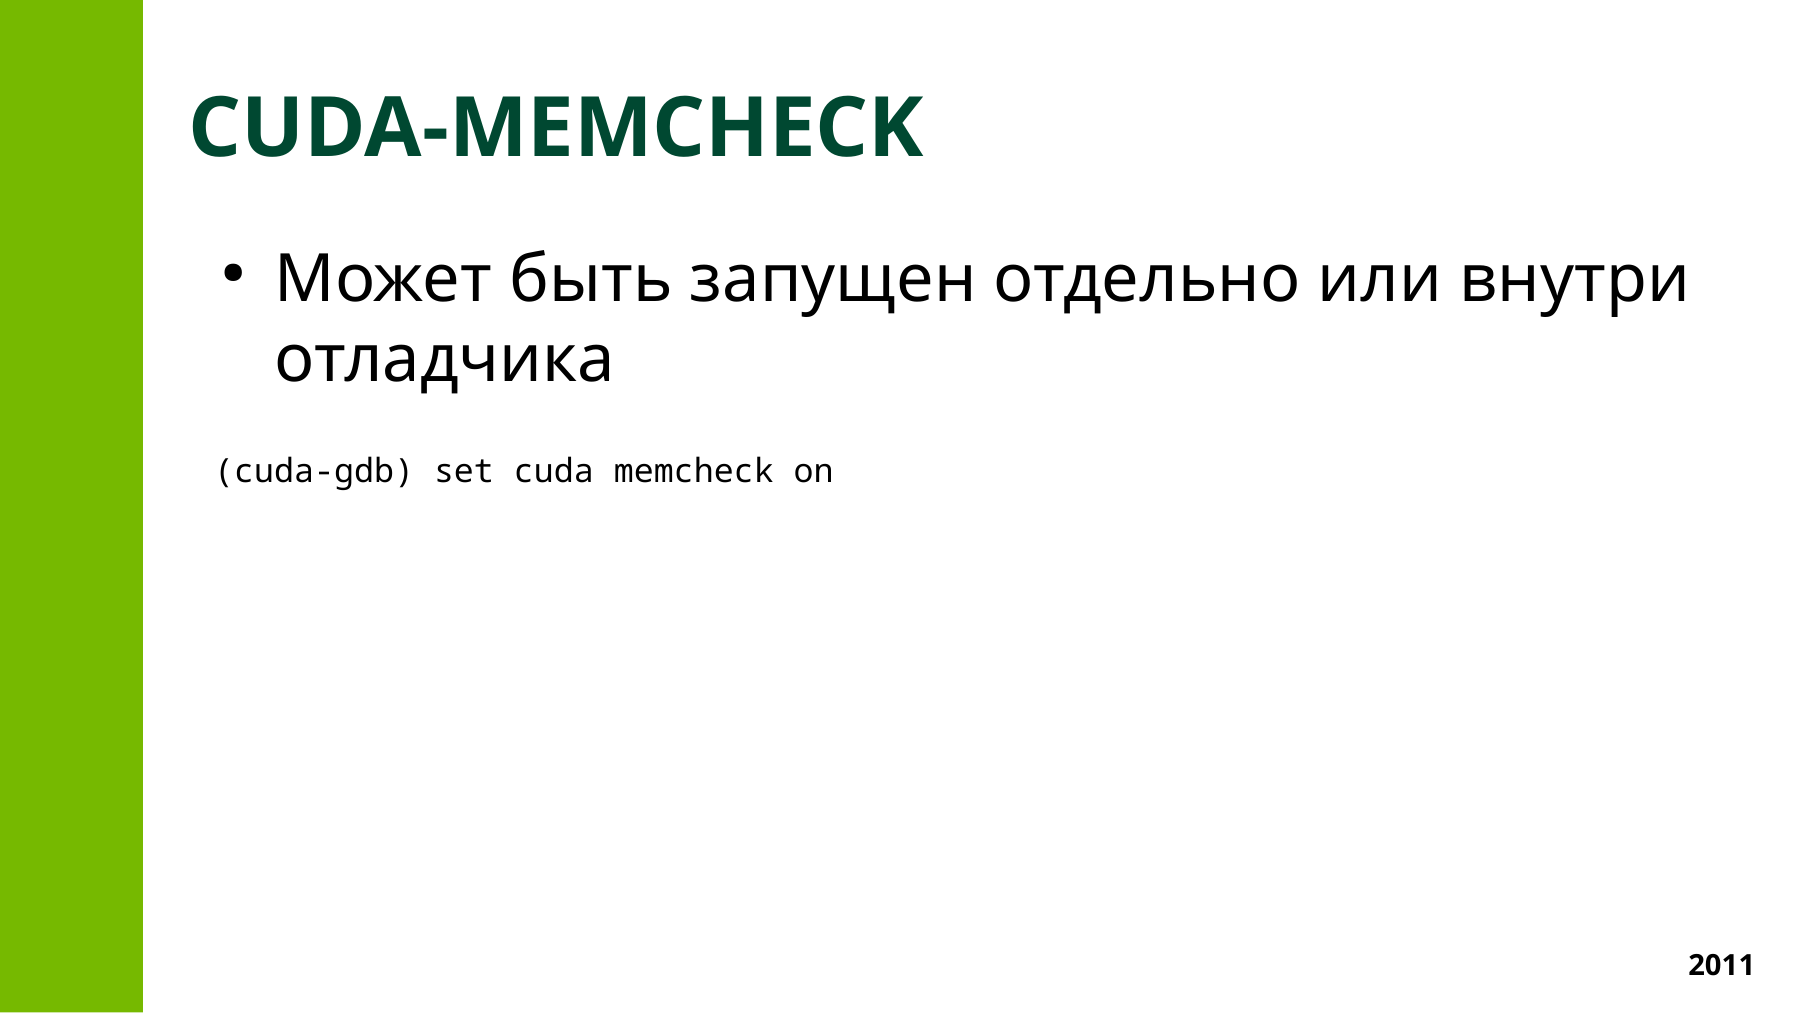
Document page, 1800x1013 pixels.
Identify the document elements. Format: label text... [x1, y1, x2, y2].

list Может быть запущен отдельно или внутри отладчика [188, 227, 1733, 976]
title CUDA-MEMCHECK [188, 40, 1733, 211]
text_box (cuda-gdb) set cuda memcheck on [199, 439, 1726, 917]
